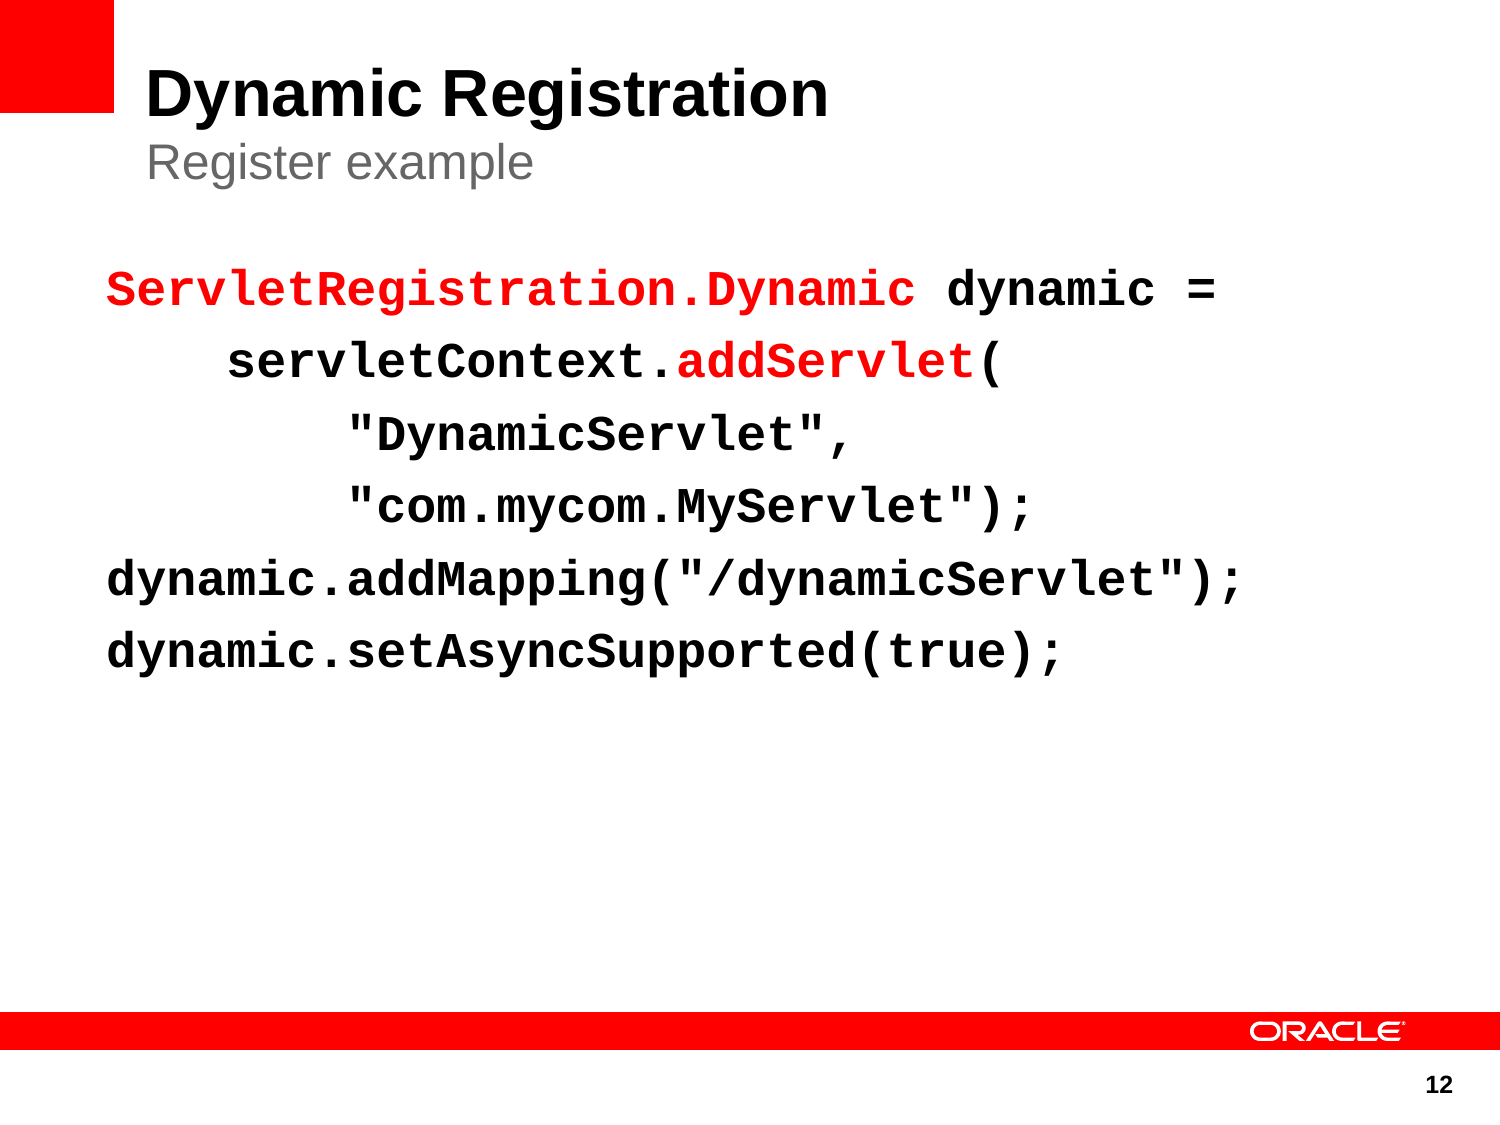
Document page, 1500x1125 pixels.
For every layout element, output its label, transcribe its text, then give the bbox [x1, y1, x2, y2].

picture [0, 0, 114, 113]
title Dynamic Registration Register example [145, 49, 1390, 205]
picture [0, 1012, 1500, 1050]
list ServletRegistration.Dynamic dynamic = servletContext.addServlet( "DynamicServlet", "com.mycom.MyServlet"); dynamic.addMapping("/dynamicServlet"); dynamic.setAsyncSupported(true); [106, 255, 1500, 958]
